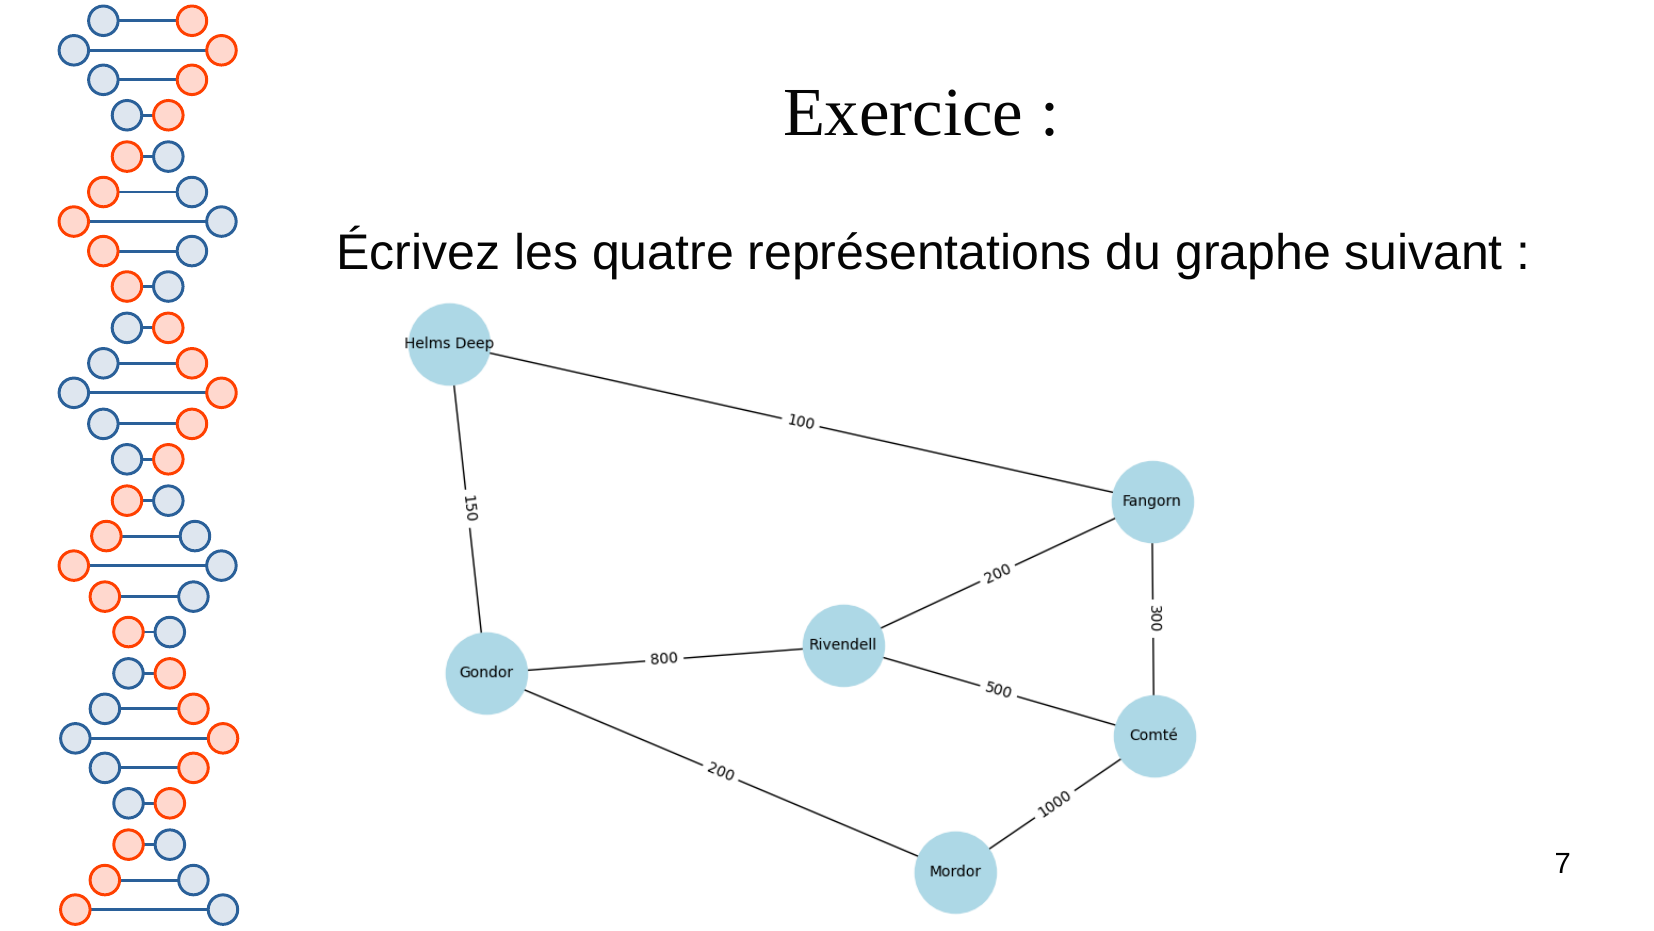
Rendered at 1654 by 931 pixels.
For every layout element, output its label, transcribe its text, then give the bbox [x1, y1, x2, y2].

list Écrivez les quatre représentations du graphe suivant : [265, 224, 1595, 764]
title Exercice : [265, 35, 1595, 189]
picture [383, 295, 1211, 919]
